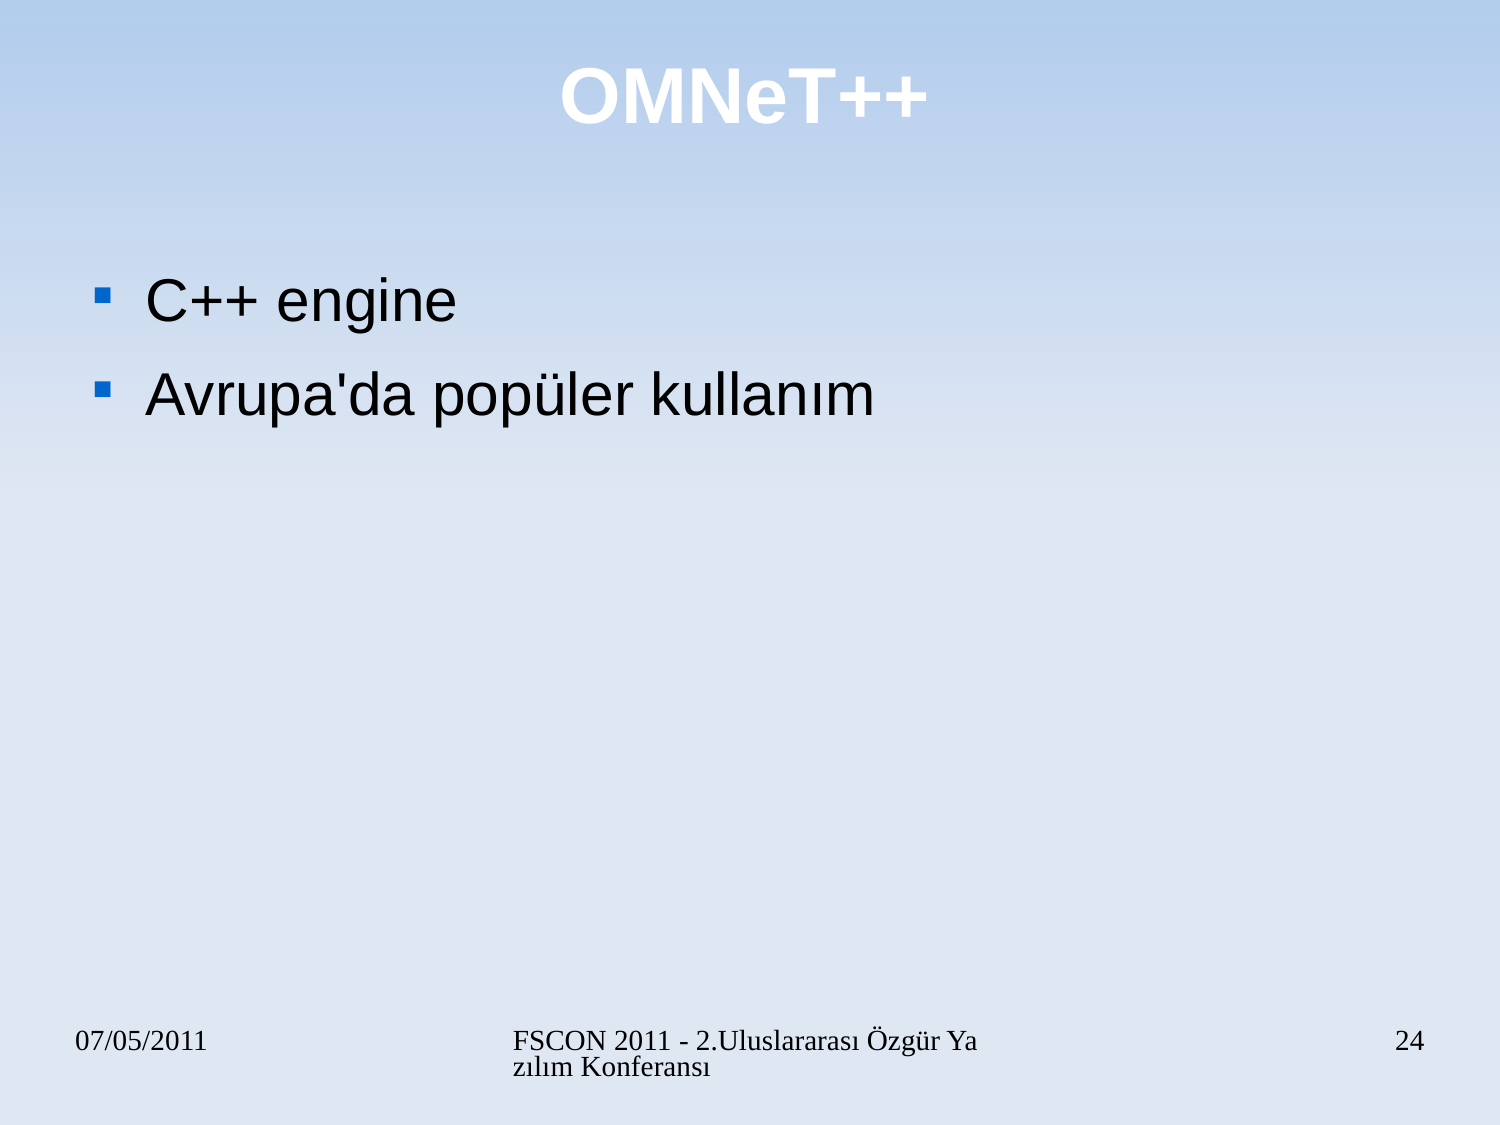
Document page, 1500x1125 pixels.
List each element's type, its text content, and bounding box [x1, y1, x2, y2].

picture [0, 0, 1500, 1125]
title OMNeT++ [69, 0, 1420, 188]
list C++ engine Avrupa'da popüler kullanım [75, 263, 1426, 1006]
